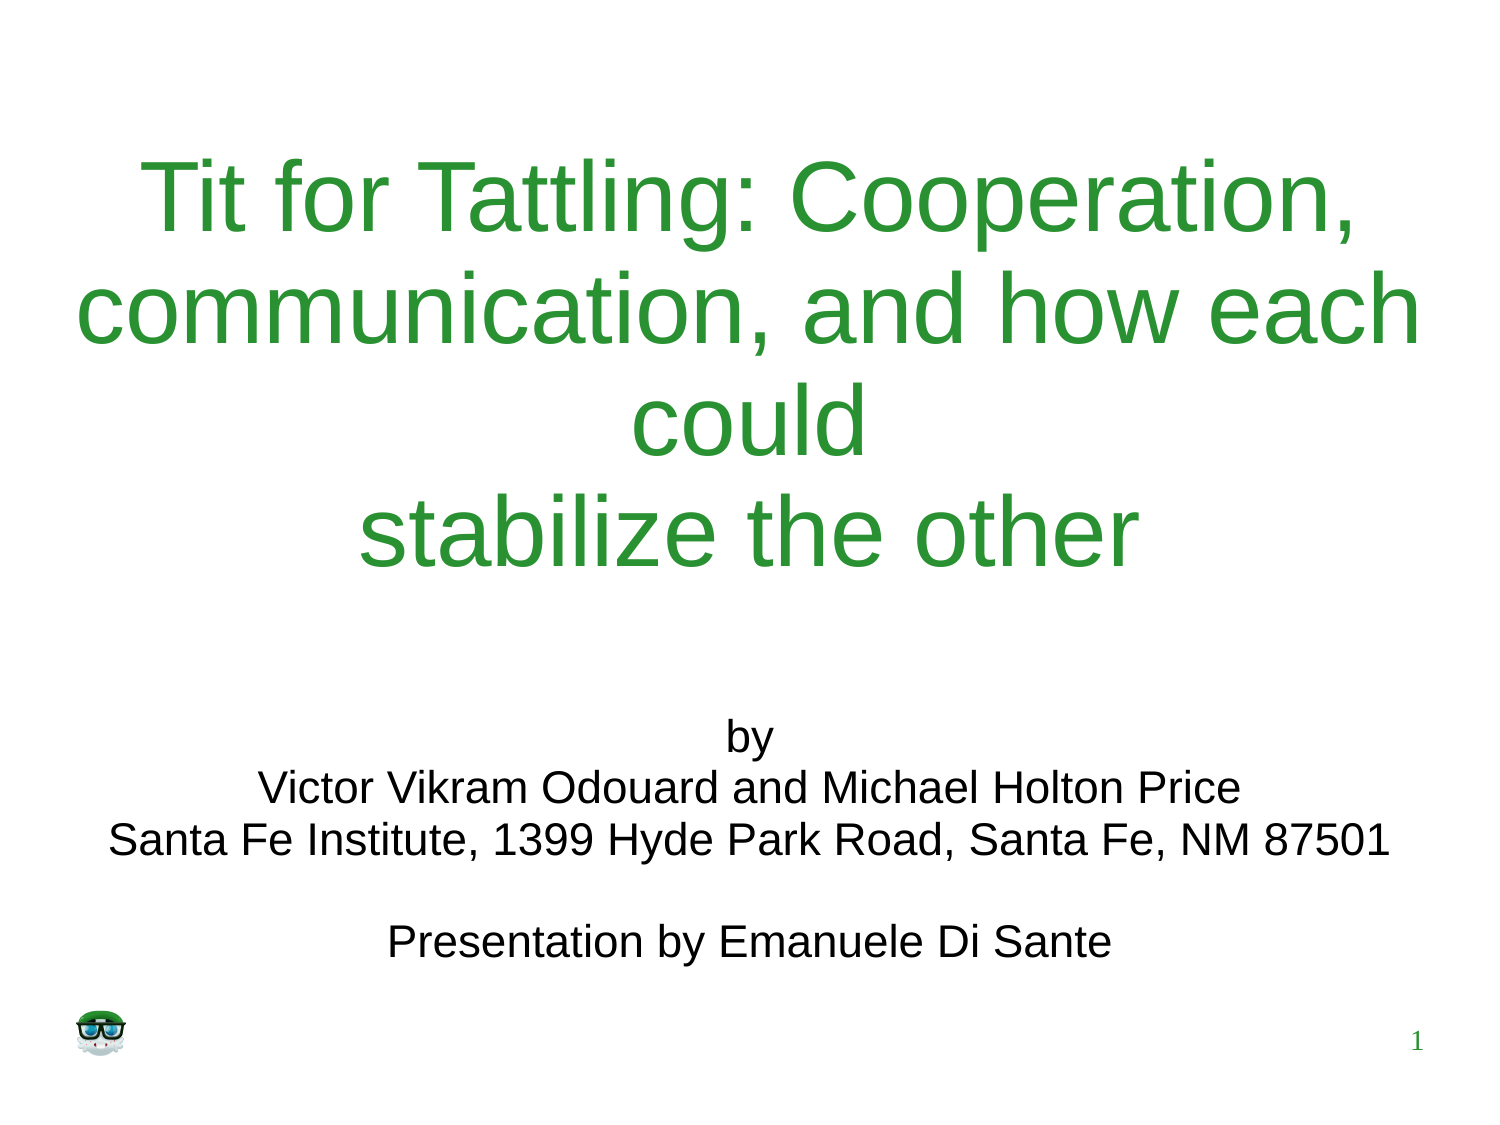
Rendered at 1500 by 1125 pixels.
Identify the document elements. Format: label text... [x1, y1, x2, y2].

subtitle by Victor Vikram Odouard and Michael Holton Price Santa Fe Institute, 1399 Hyde Park Road, Santa Fe, NM 87501 Presentation by Emanuele Di Sante [75, 678, 1425, 1000]
picture [75, 1008, 127, 1060]
title Tit for Tattling: Cooperation, communication, and how each could stabilize the other [75, 65, 1425, 665]
